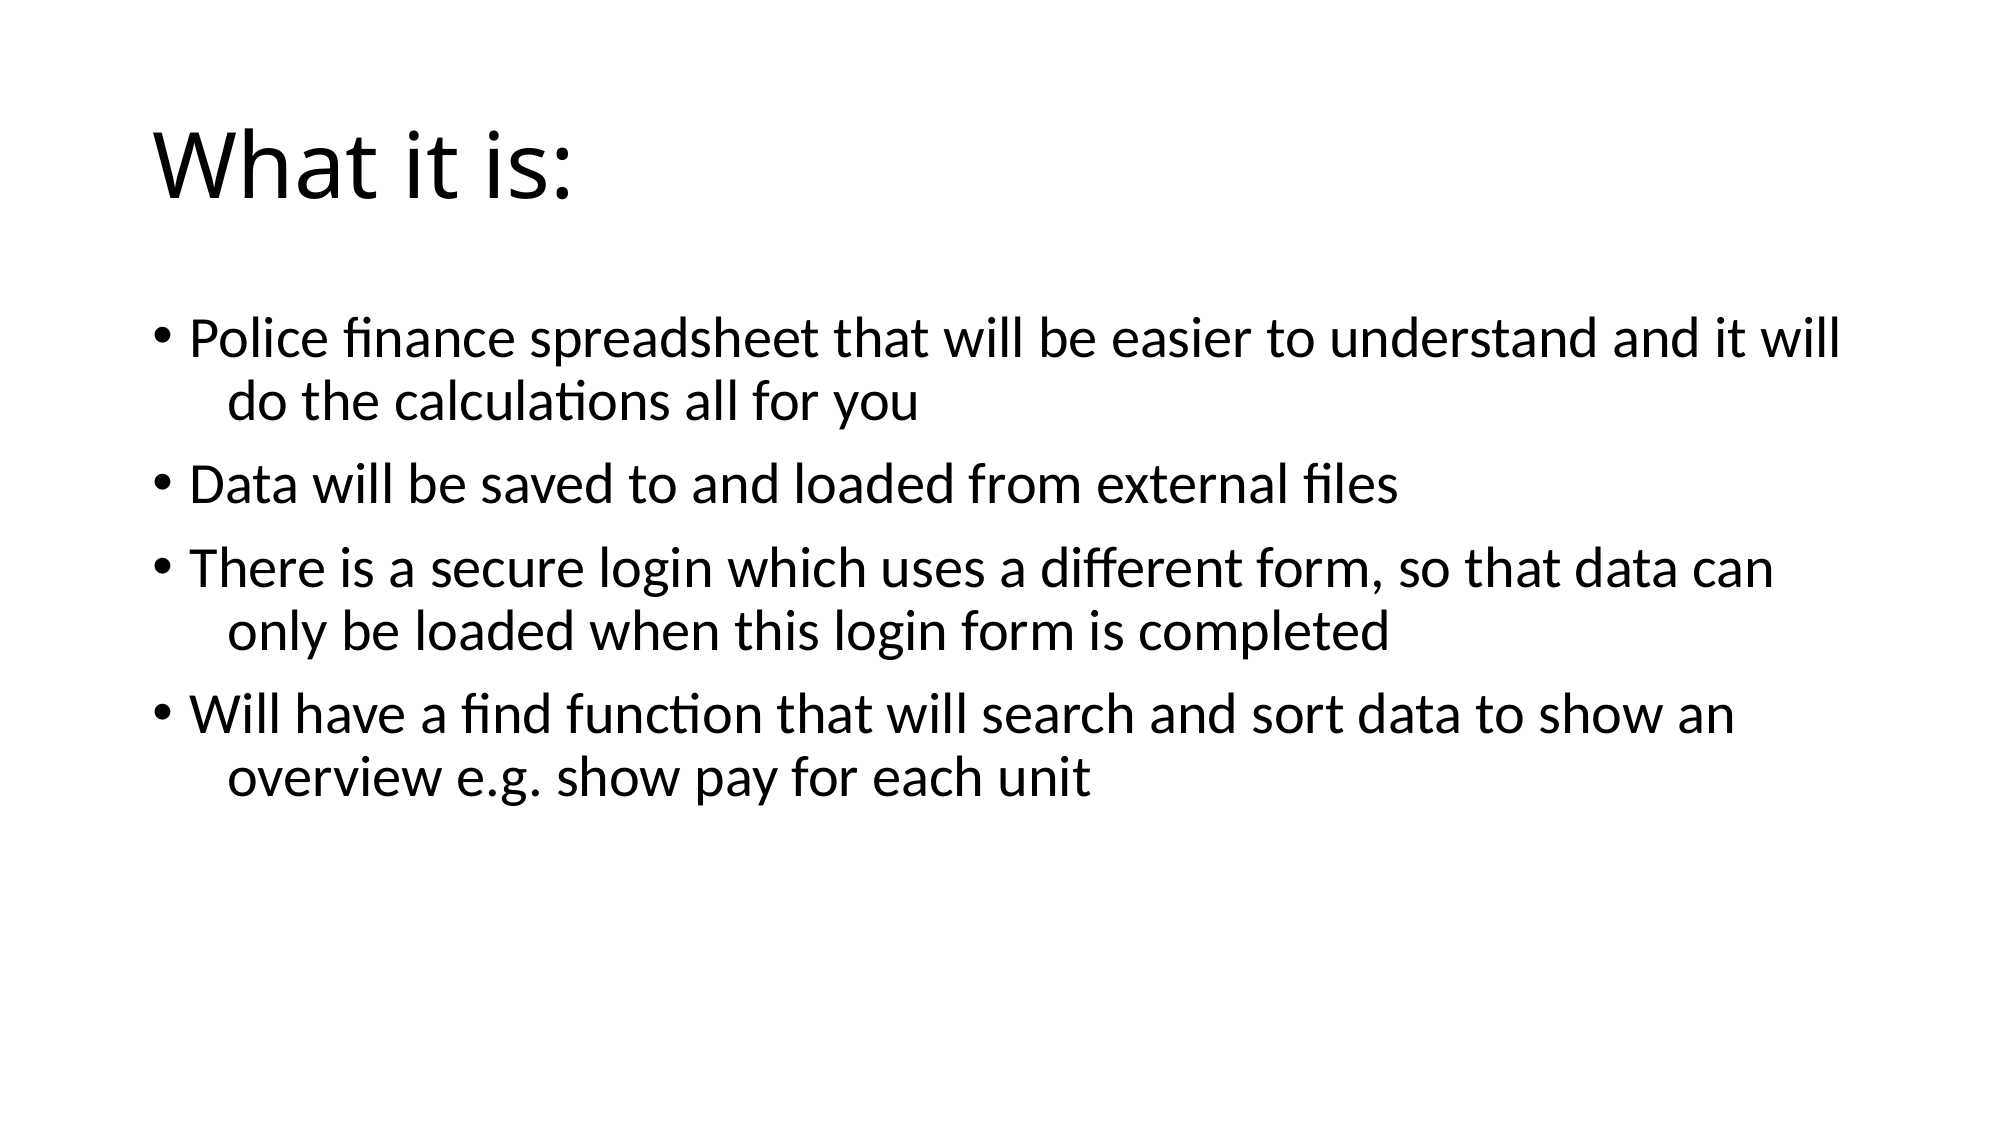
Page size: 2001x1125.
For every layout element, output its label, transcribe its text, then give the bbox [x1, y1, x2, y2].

title What it is: [137, 59, 1863, 278]
list Police finance spreadsheet that will be easier to understand and it will do the calculations all for you Data will be saved to and loaded from external files There is a secure login which uses a different form, so that data can only be loaded when this login form is completed Will have a find function that will search and sort data to show an overview e.g. show pay for each unit [137, 299, 1863, 1014]
